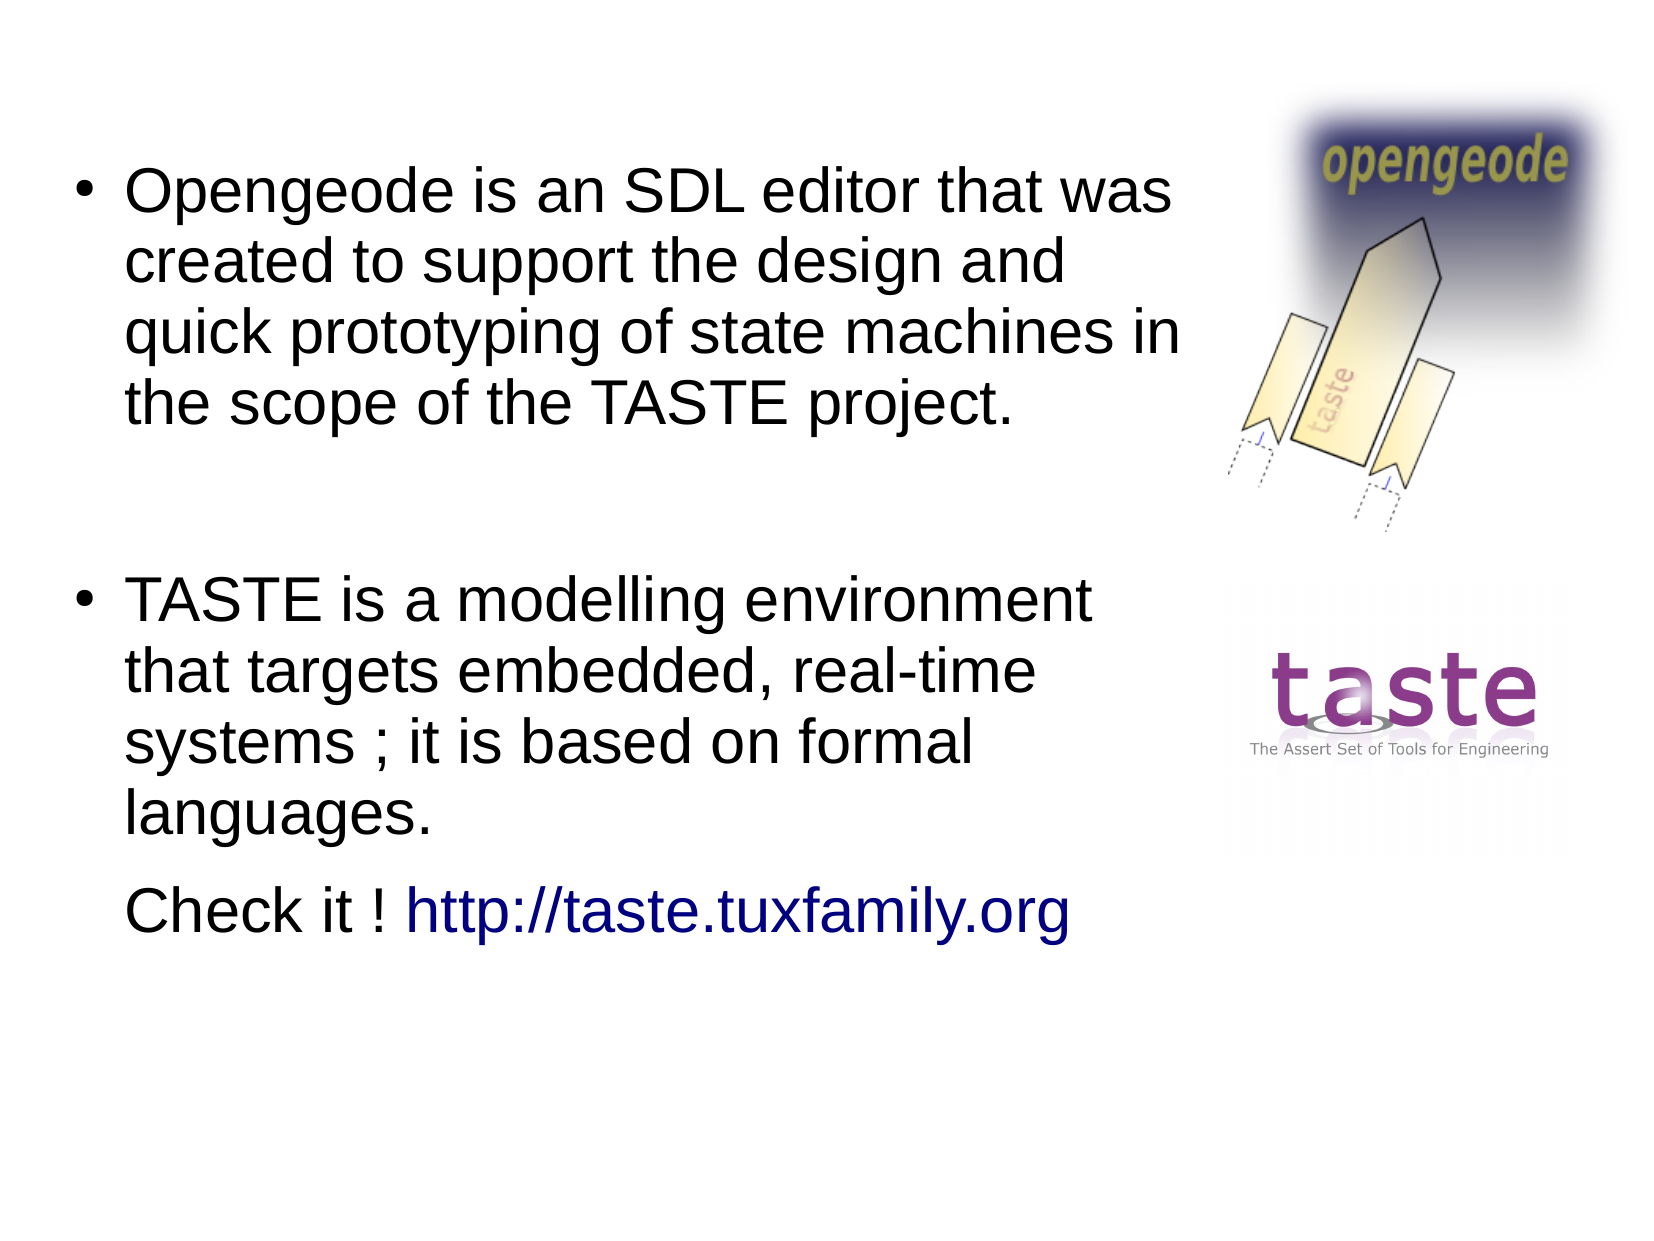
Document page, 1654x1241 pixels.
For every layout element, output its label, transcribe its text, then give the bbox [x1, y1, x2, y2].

picture [1228, 82, 1630, 532]
picture [1216, 578, 1583, 863]
list Opengeode is an SDL editor that was created to support the design and quick prototyping of state machines in the scope of the TASTE project. TASTE is a modelling environment that targets embedded, real-time systems ; it is based on formal languages. Check it ! http://taste.tuxfamily.org [56, 154, 1193, 993]
